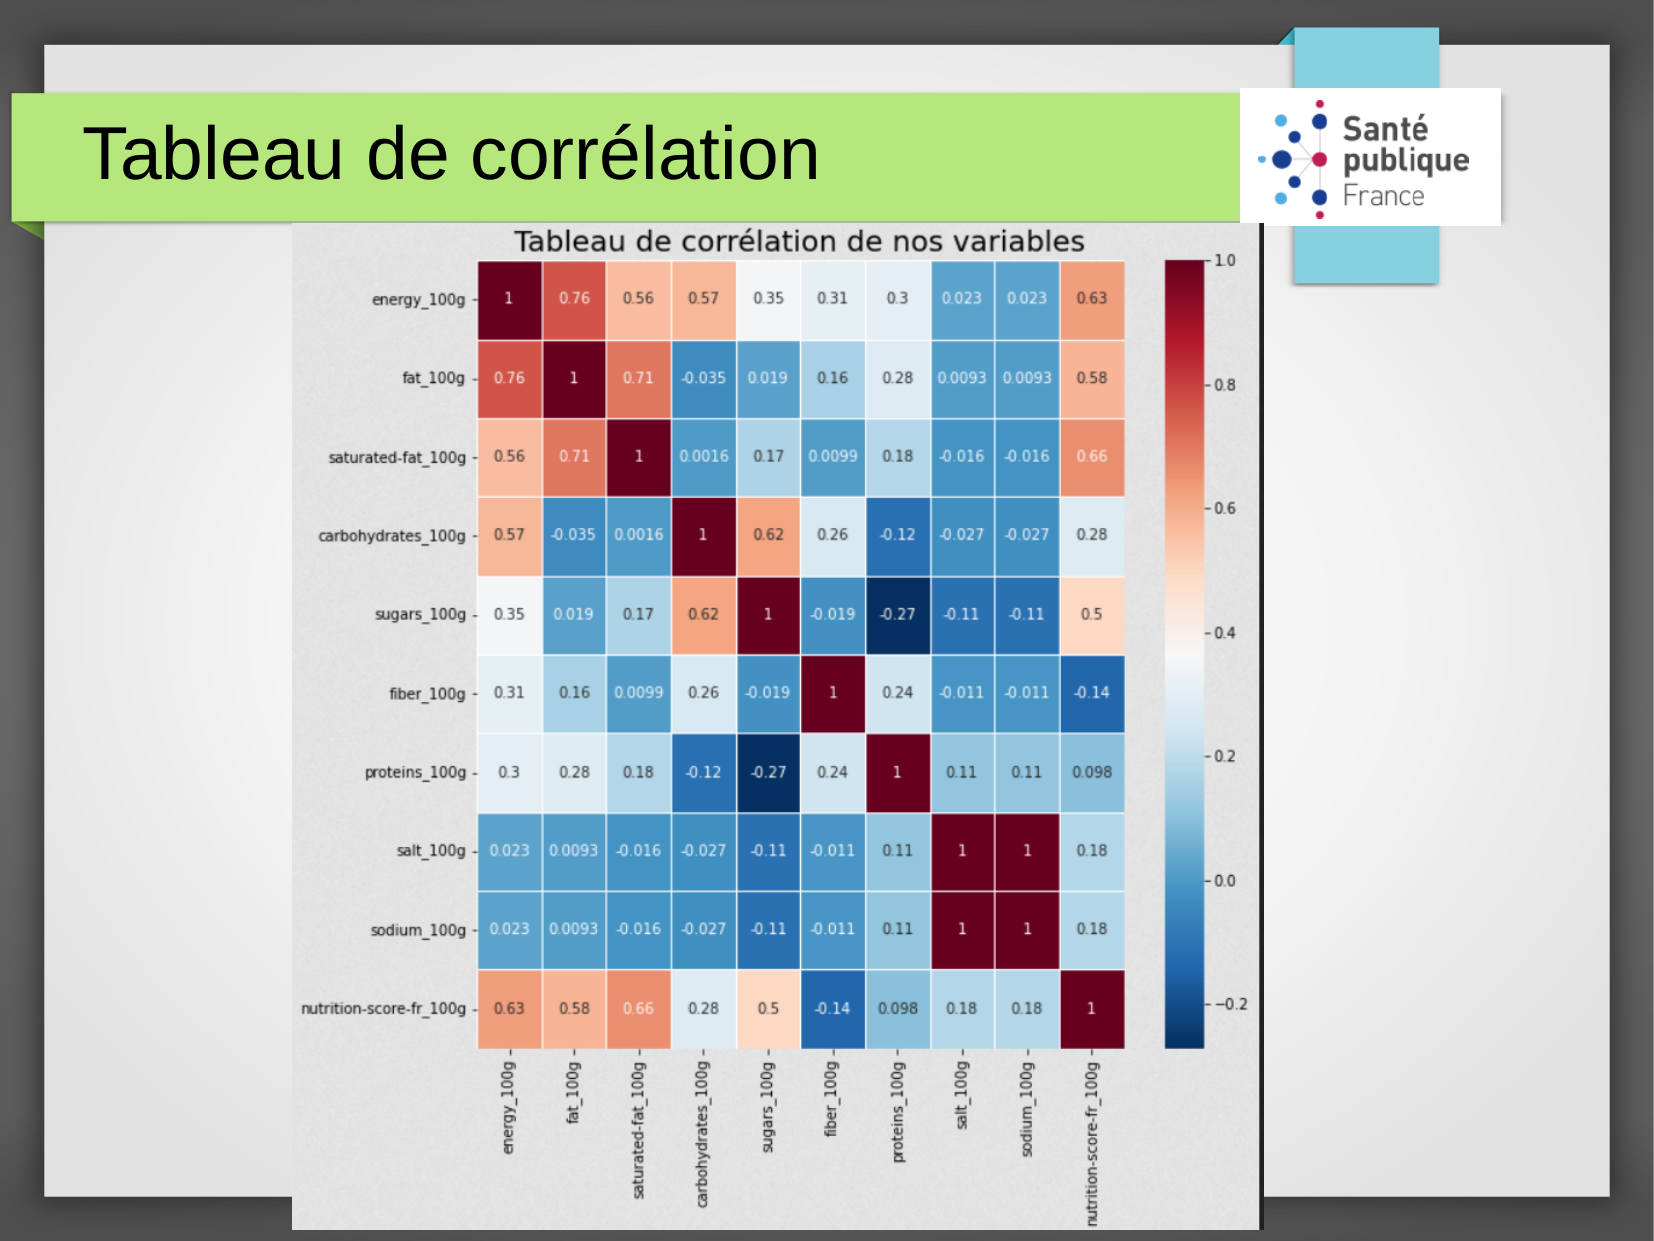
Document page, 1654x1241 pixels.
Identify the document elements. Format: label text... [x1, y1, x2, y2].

title Tableau de corrélation [82, 94, 1240, 213]
picture [0, 0, 1654, 1241]
